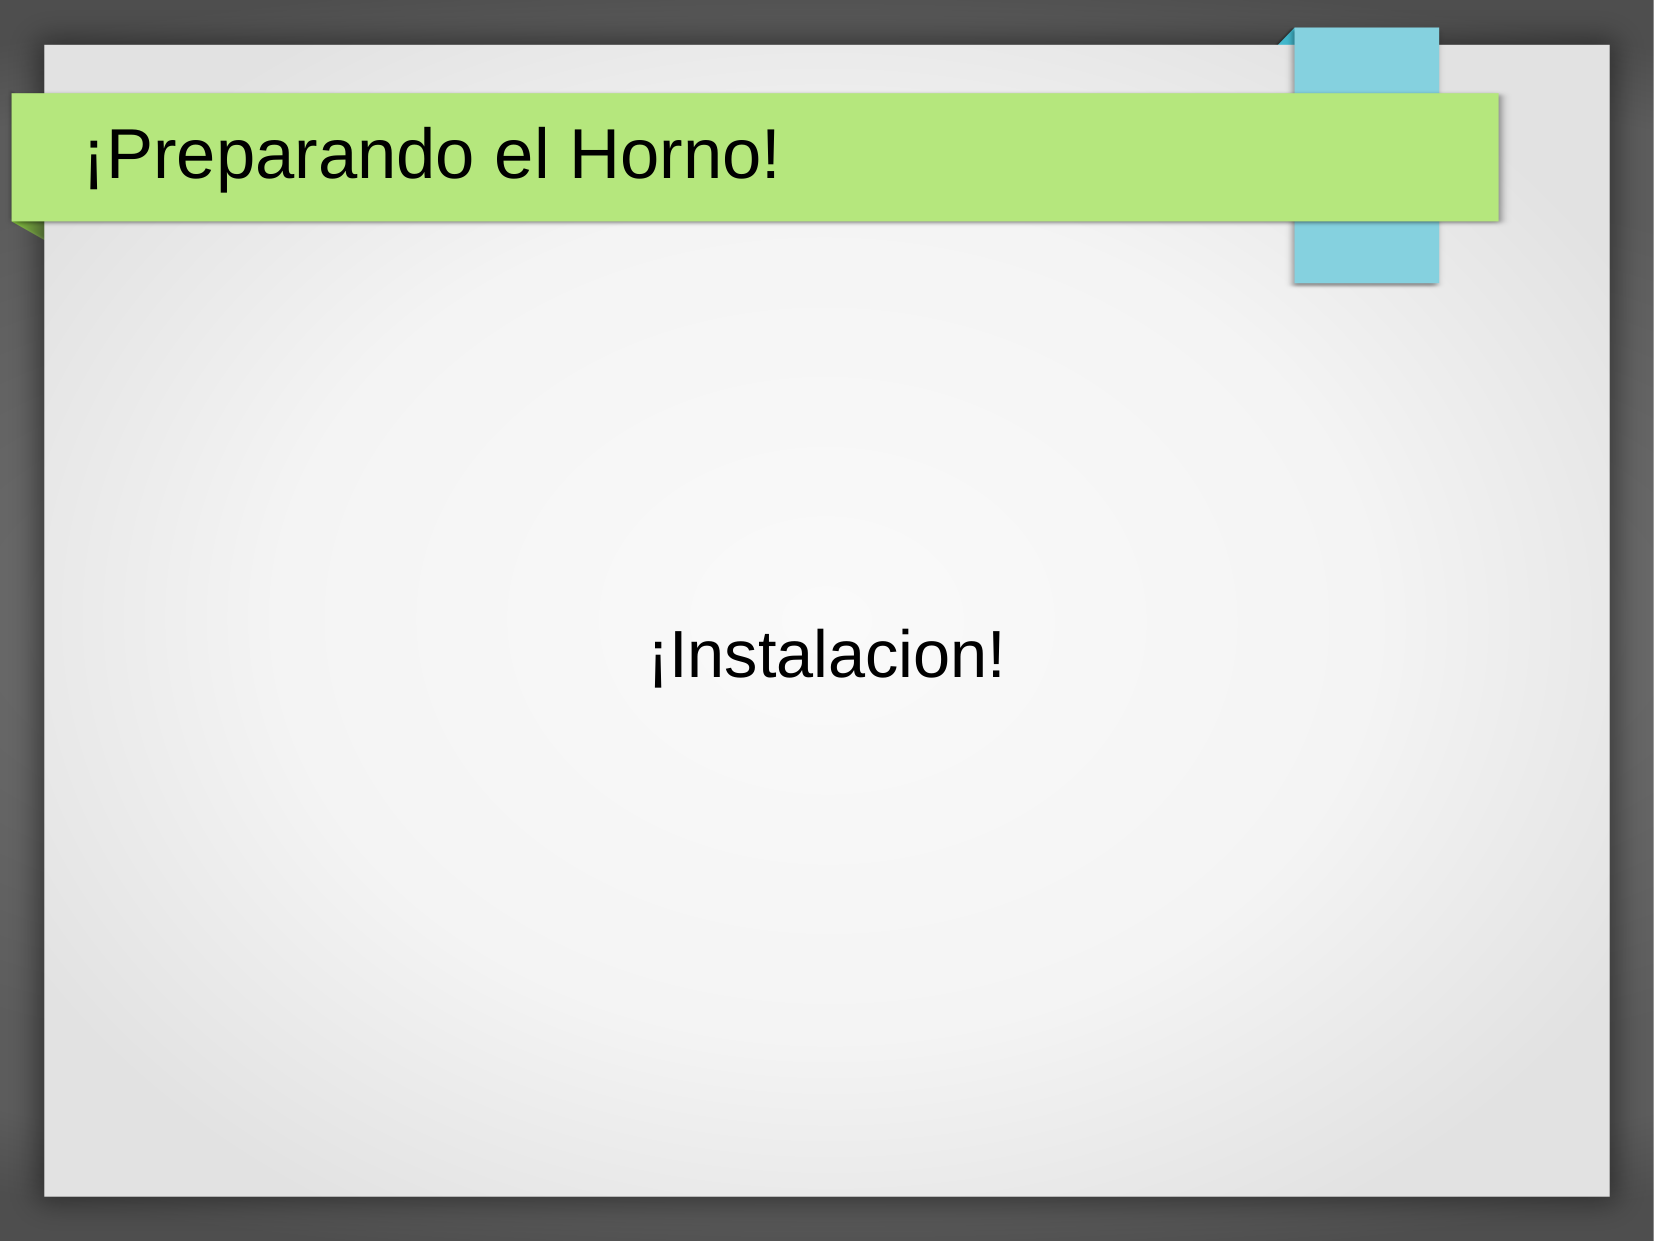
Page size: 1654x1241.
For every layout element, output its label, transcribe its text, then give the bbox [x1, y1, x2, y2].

title ¡Preparando el Horno! [82, 94, 1264, 213]
subtitle ¡Instalacion! [82, 295, 1571, 1015]
picture [0, 0, 1654, 1241]
